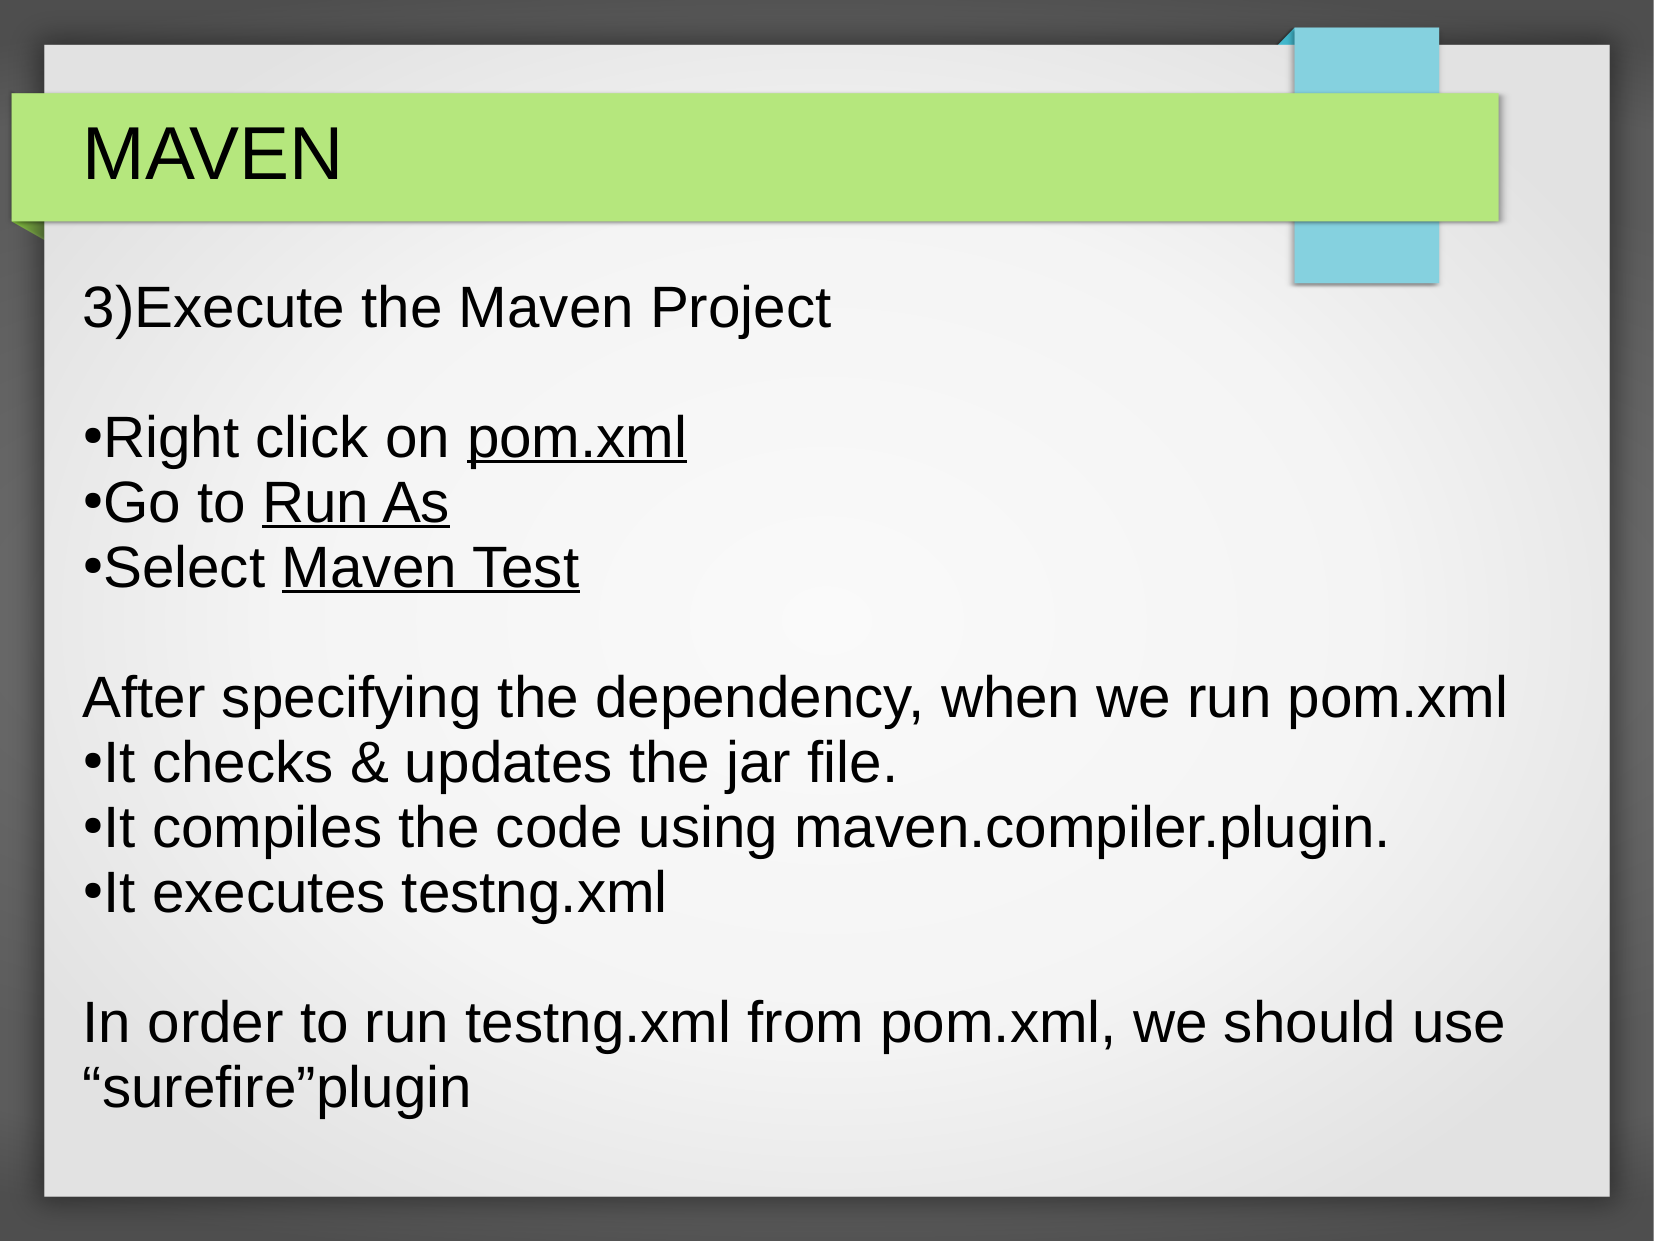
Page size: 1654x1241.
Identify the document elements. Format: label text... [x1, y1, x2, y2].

title MAVEN [82, 94, 1264, 200]
picture [0, 0, 1654, 1241]
subtitle 3)Execute the Maven Project Right click on pom.xml Go to Run As Select Maven Test After specifying the dependency, when we run pom.xml It checks & updates the jar file. It compiles the code using maven.compiler.plugin. It executes testng.xml In order to run testng.xml from pom.xml, we should use “surefire”plugin [82, 200, 1571, 1193]
